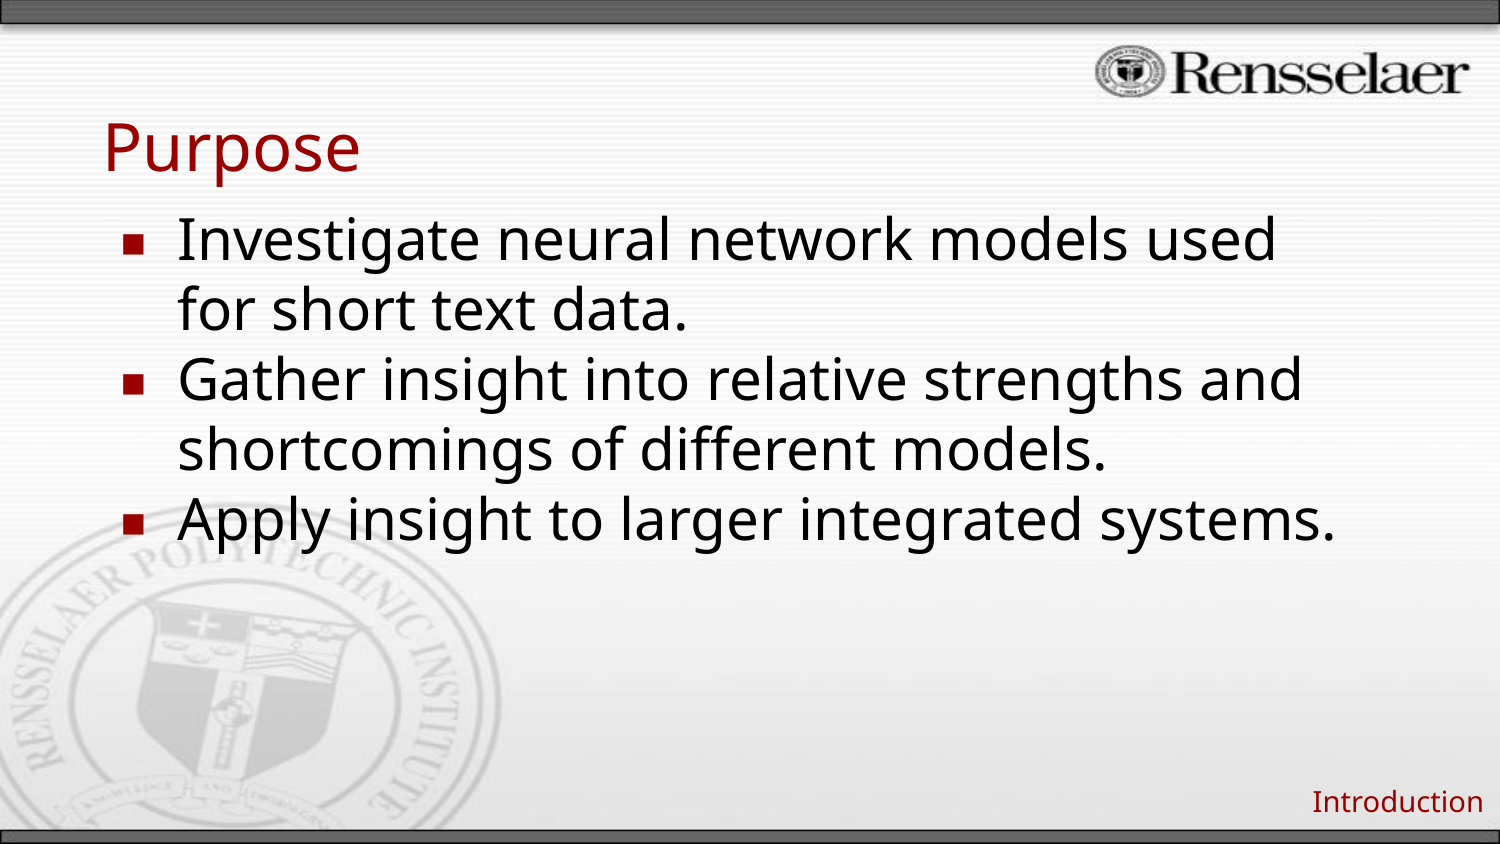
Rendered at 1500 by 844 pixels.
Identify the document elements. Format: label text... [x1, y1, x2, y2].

text_box Introduction [1296, 768, 1500, 816]
list Investigate neural network models used for short text data. Gather insight into relative strengths and shortcomings of different models. Apply insight to larger integrated systems. [87, 187, 1369, 769]
picture [0, 0, 1500, 844]
title Purpose [87, 102, 1413, 188]
